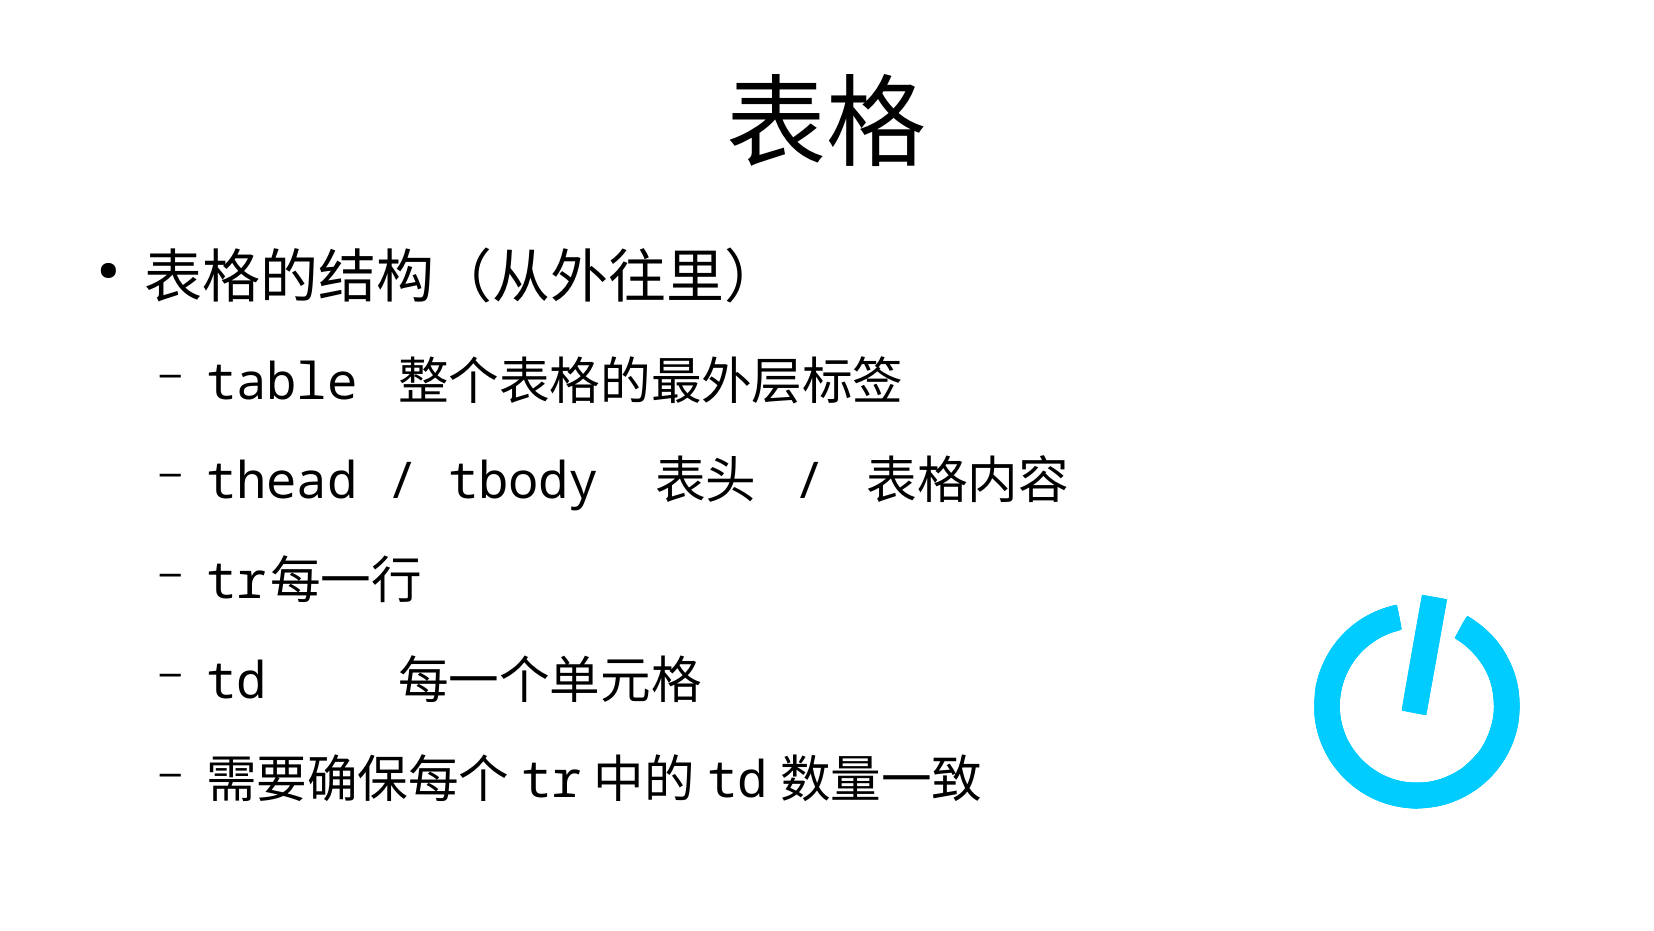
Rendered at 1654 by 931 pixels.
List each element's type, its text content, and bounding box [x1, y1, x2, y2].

list 表格的结构（从外往里） table 整个表格的最外层标签 thead / tbody 表头 / 表格内容 tr 每一行 td 每一个单元格 需要确保每个tr中的td数量一致 [82, 217, 1571, 815]
title 表格 [82, 37, 1571, 193]
